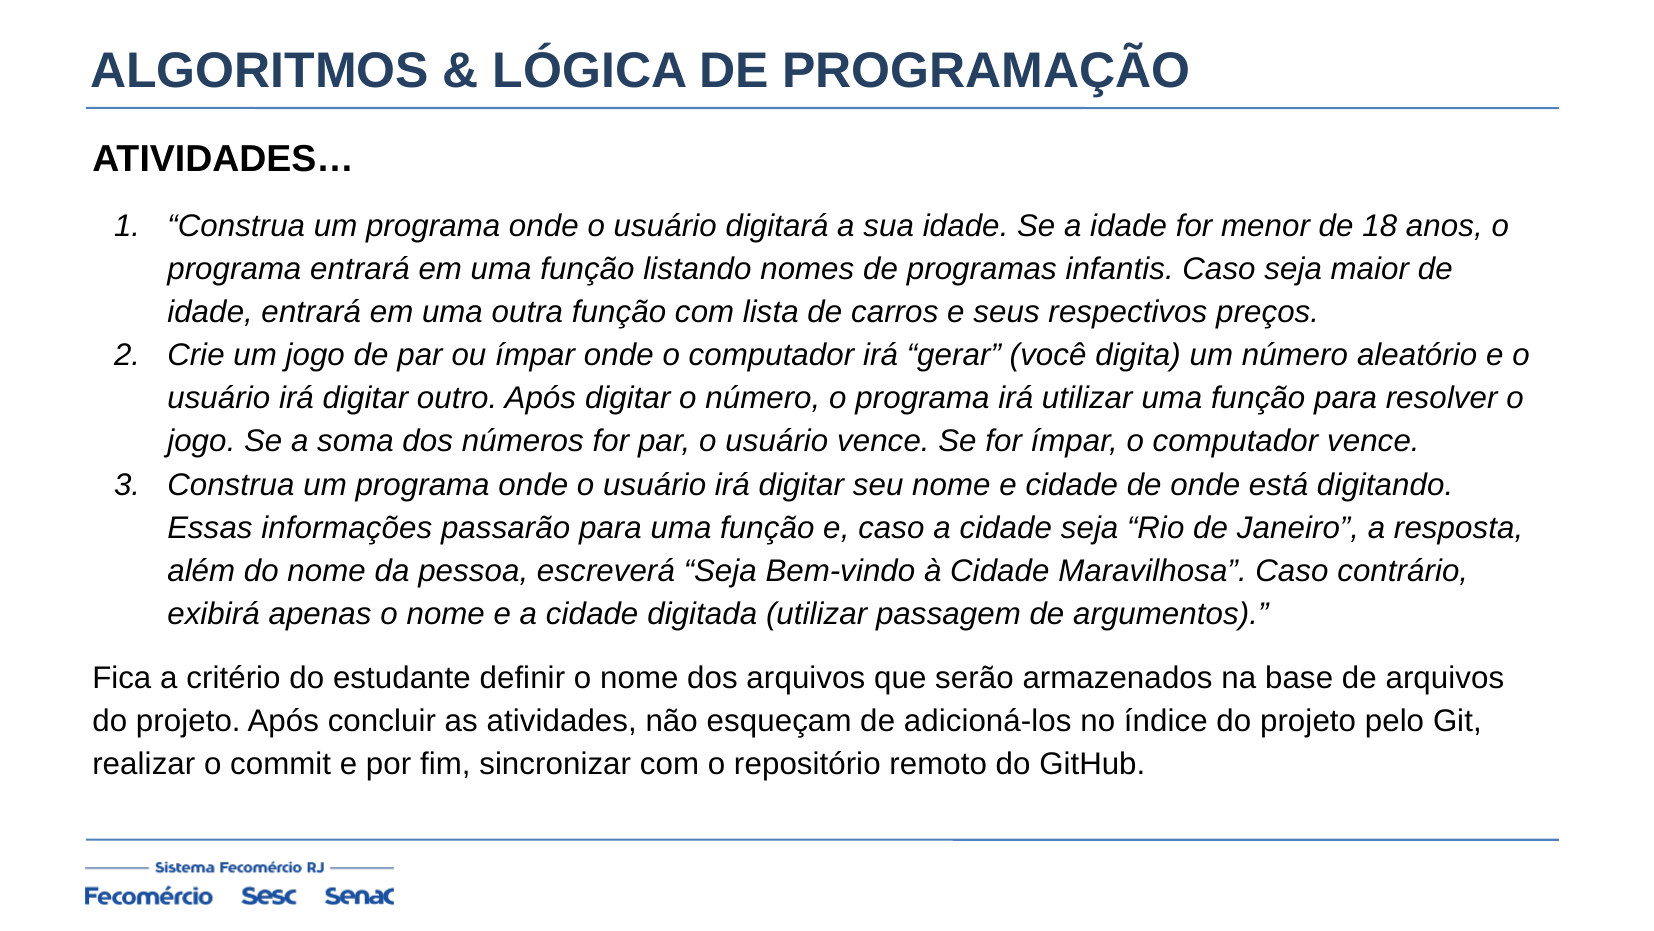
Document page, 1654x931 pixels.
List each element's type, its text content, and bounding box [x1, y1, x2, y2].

picture [62, 845, 416, 921]
text_box ALGORITMOS & LÓGICA DE PROGRAMAÇÃO [90, 32, 1564, 104]
text_box ATIVIDADES… “Construa um programa onde o usuário digitará a sua idade. Se a idade for menor de 18 anos, o programa entrará em uma função listando nomes de programas infantis. Caso seja maior de idade, entrará em uma outra função com lista de carros e seus respectivos preços. Crie um jogo de par ou ímpar onde o computador irá “gerar” (você digita) um número aleatório e o usuário irá digitar outro. Após digitar o número, o programa irá utilizar uma função para resolver o jogo. Se a soma dos números for par, o usuário vence. Se for ímpar, o computador vence. Construa um programa onde o usuário irá digitar seu nome e cidade de onde está digitando. Essas informações passarão para uma função e, caso a cidade seja “Rio de Janeiro”, a resposta, além do nome da pessoa, escreverá “Seja Bem-vindo à Cidade Maravilhosa”. Caso contrário, exibirá apenas o nome e a cidade digitada (utilizar passagem de argumentos).” Fica a critério do estudante definir o nome dos arquivos que serão armazenados na base de arquivos do projeto. Após concluir as atividades, não esqueçam de adicioná-los no índice do projeto pelo Git, realizar o commit e por fim, sincronizar com o repositório remoto do GitHub. [77, 112, 1564, 836]
